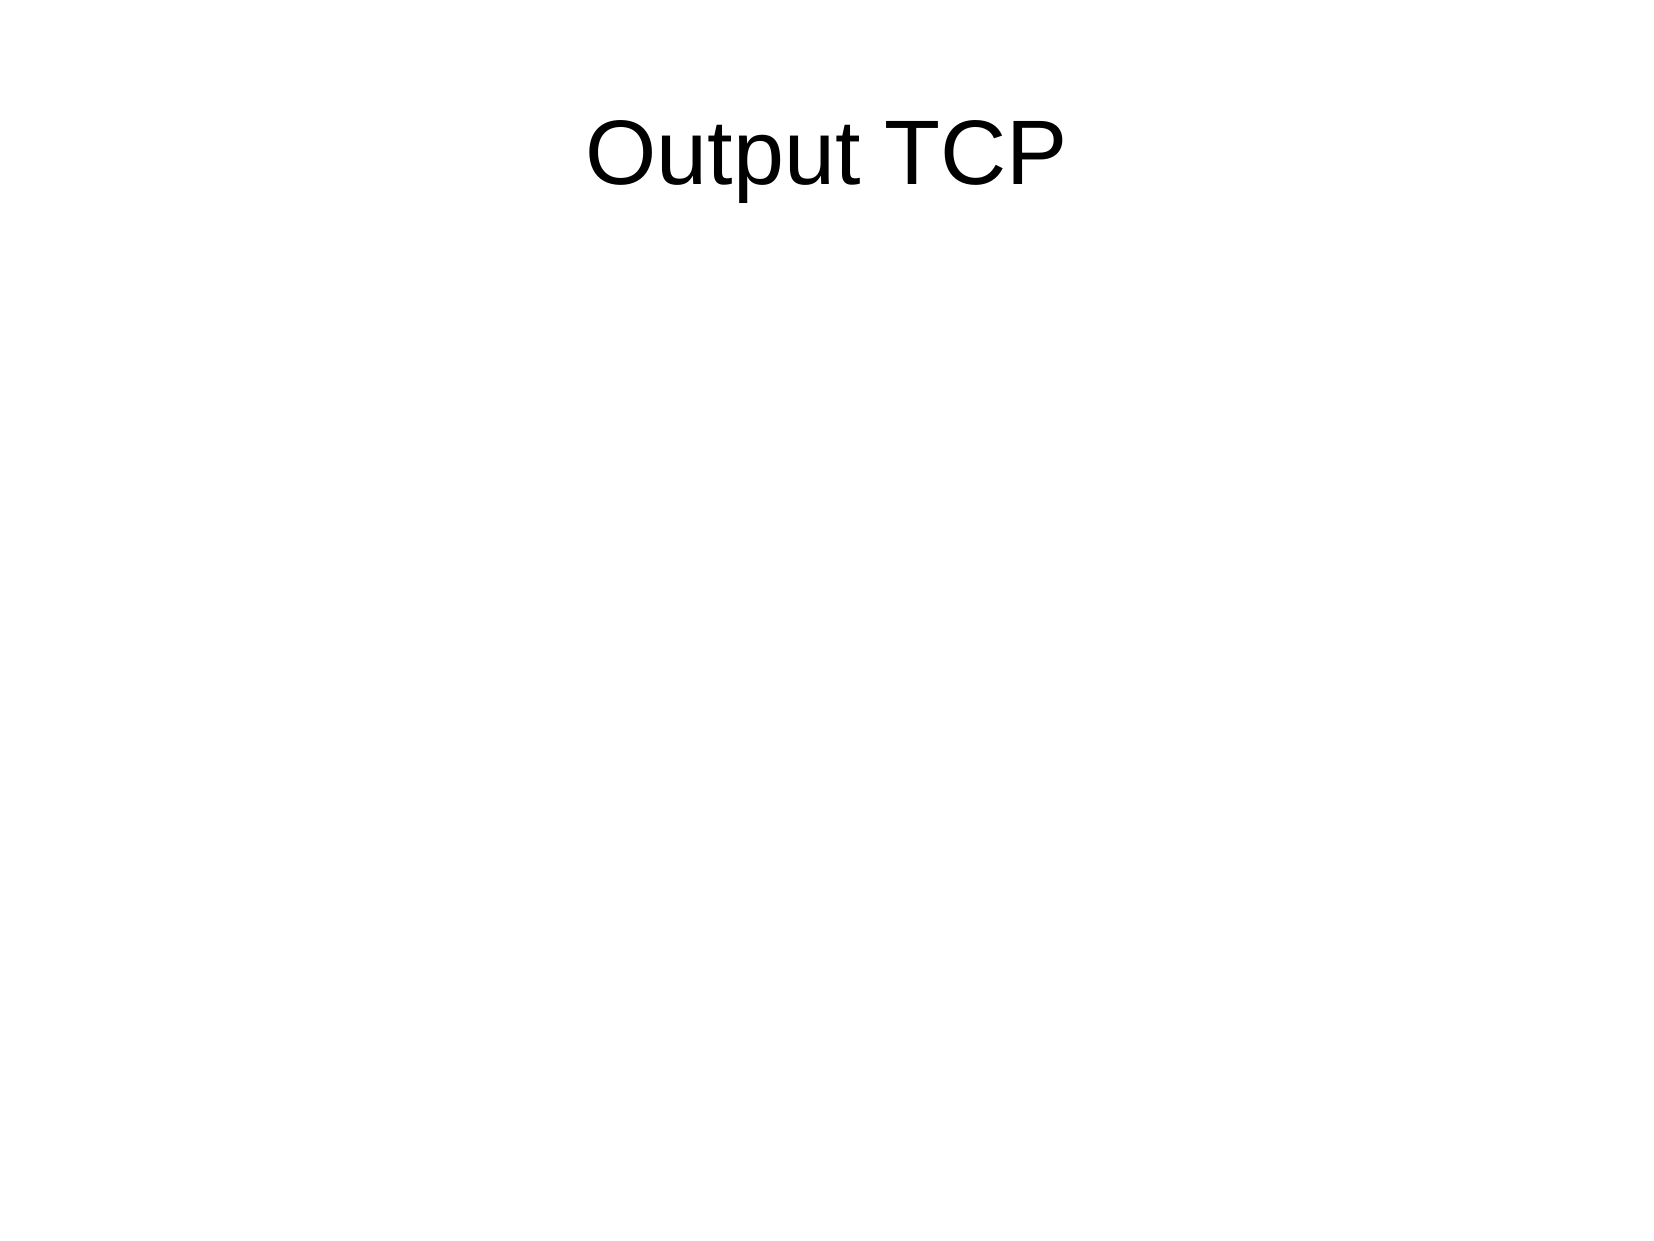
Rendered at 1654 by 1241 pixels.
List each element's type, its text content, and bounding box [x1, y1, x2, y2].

title Output TCP [82, 49, 1571, 257]
